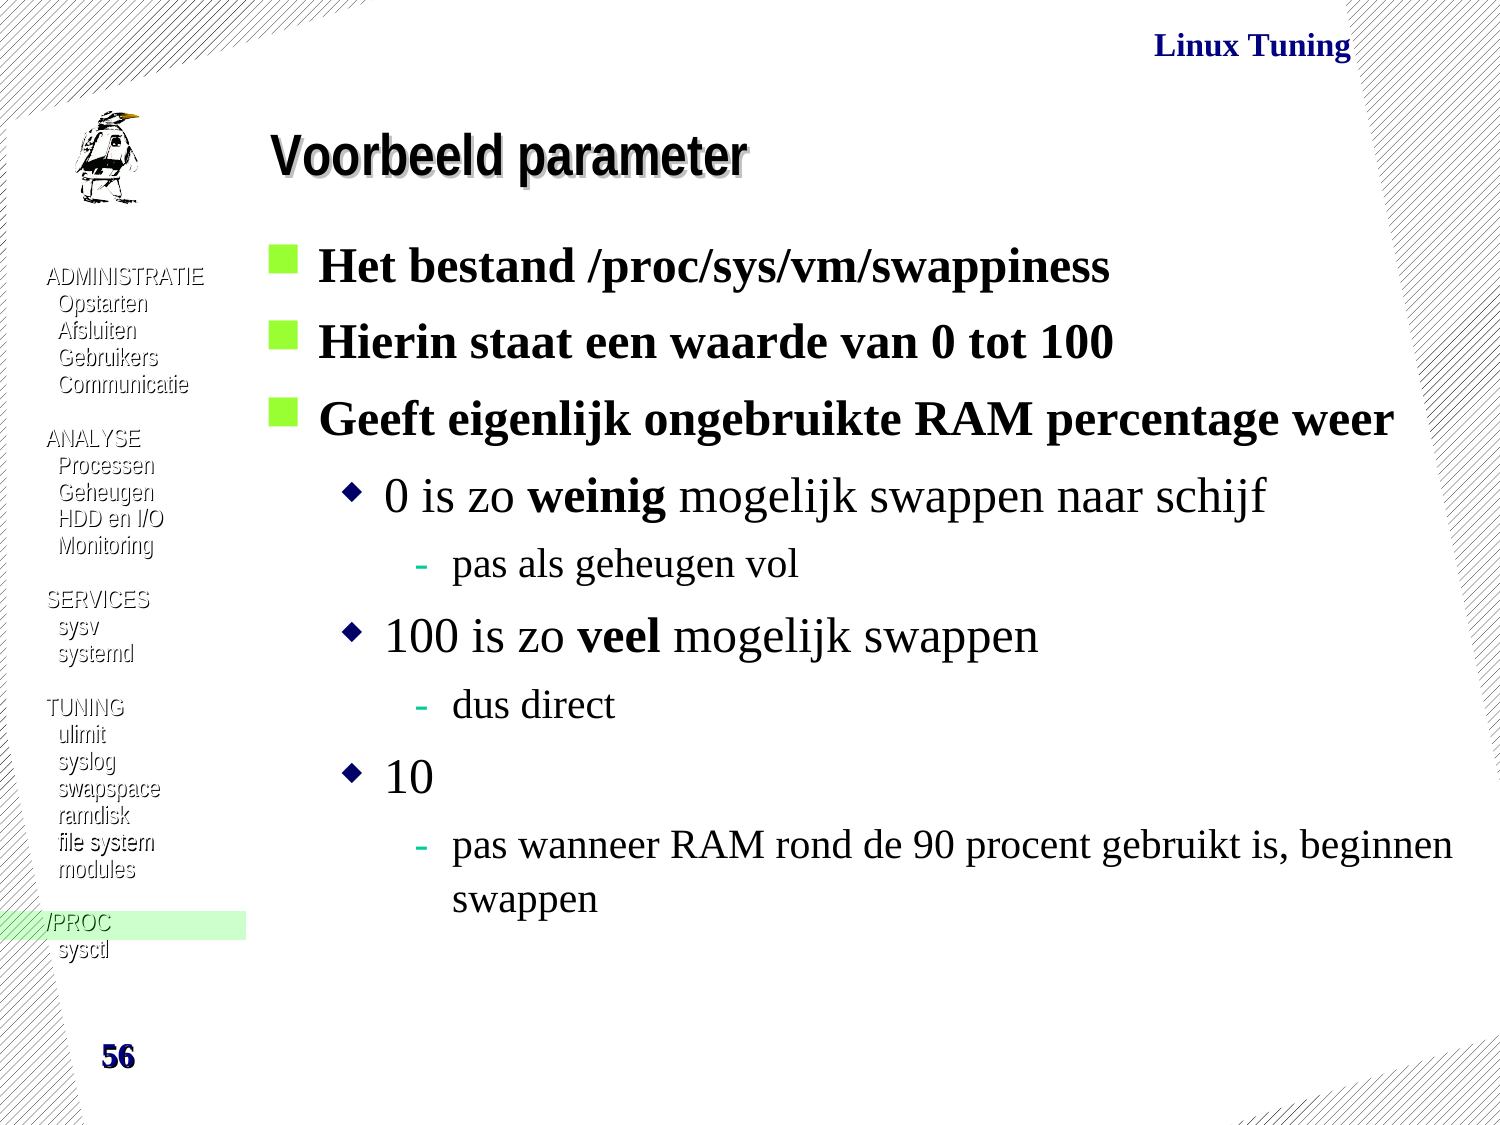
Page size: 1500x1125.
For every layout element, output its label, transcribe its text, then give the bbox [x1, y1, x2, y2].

picture [57, 105, 143, 206]
title Voorbeeld parameter [270, 41, 1500, 250]
list Het bestand /proc/sys/vm/swappiness Hierin staat een waarde van 0 tot 100 Geeft eigenlijk ongebruikte RAM percentage weer 0 is zo weinig mogelijk swappen naar schijf pas als geheugen vol 100 is zo veel mogelijk swappen dus direct 10 pas wanneer RAM rond de 90 procent gebruikt is, beginnen swappen [264, 229, 1486, 999]
text_box [0, 911, 247, 940]
